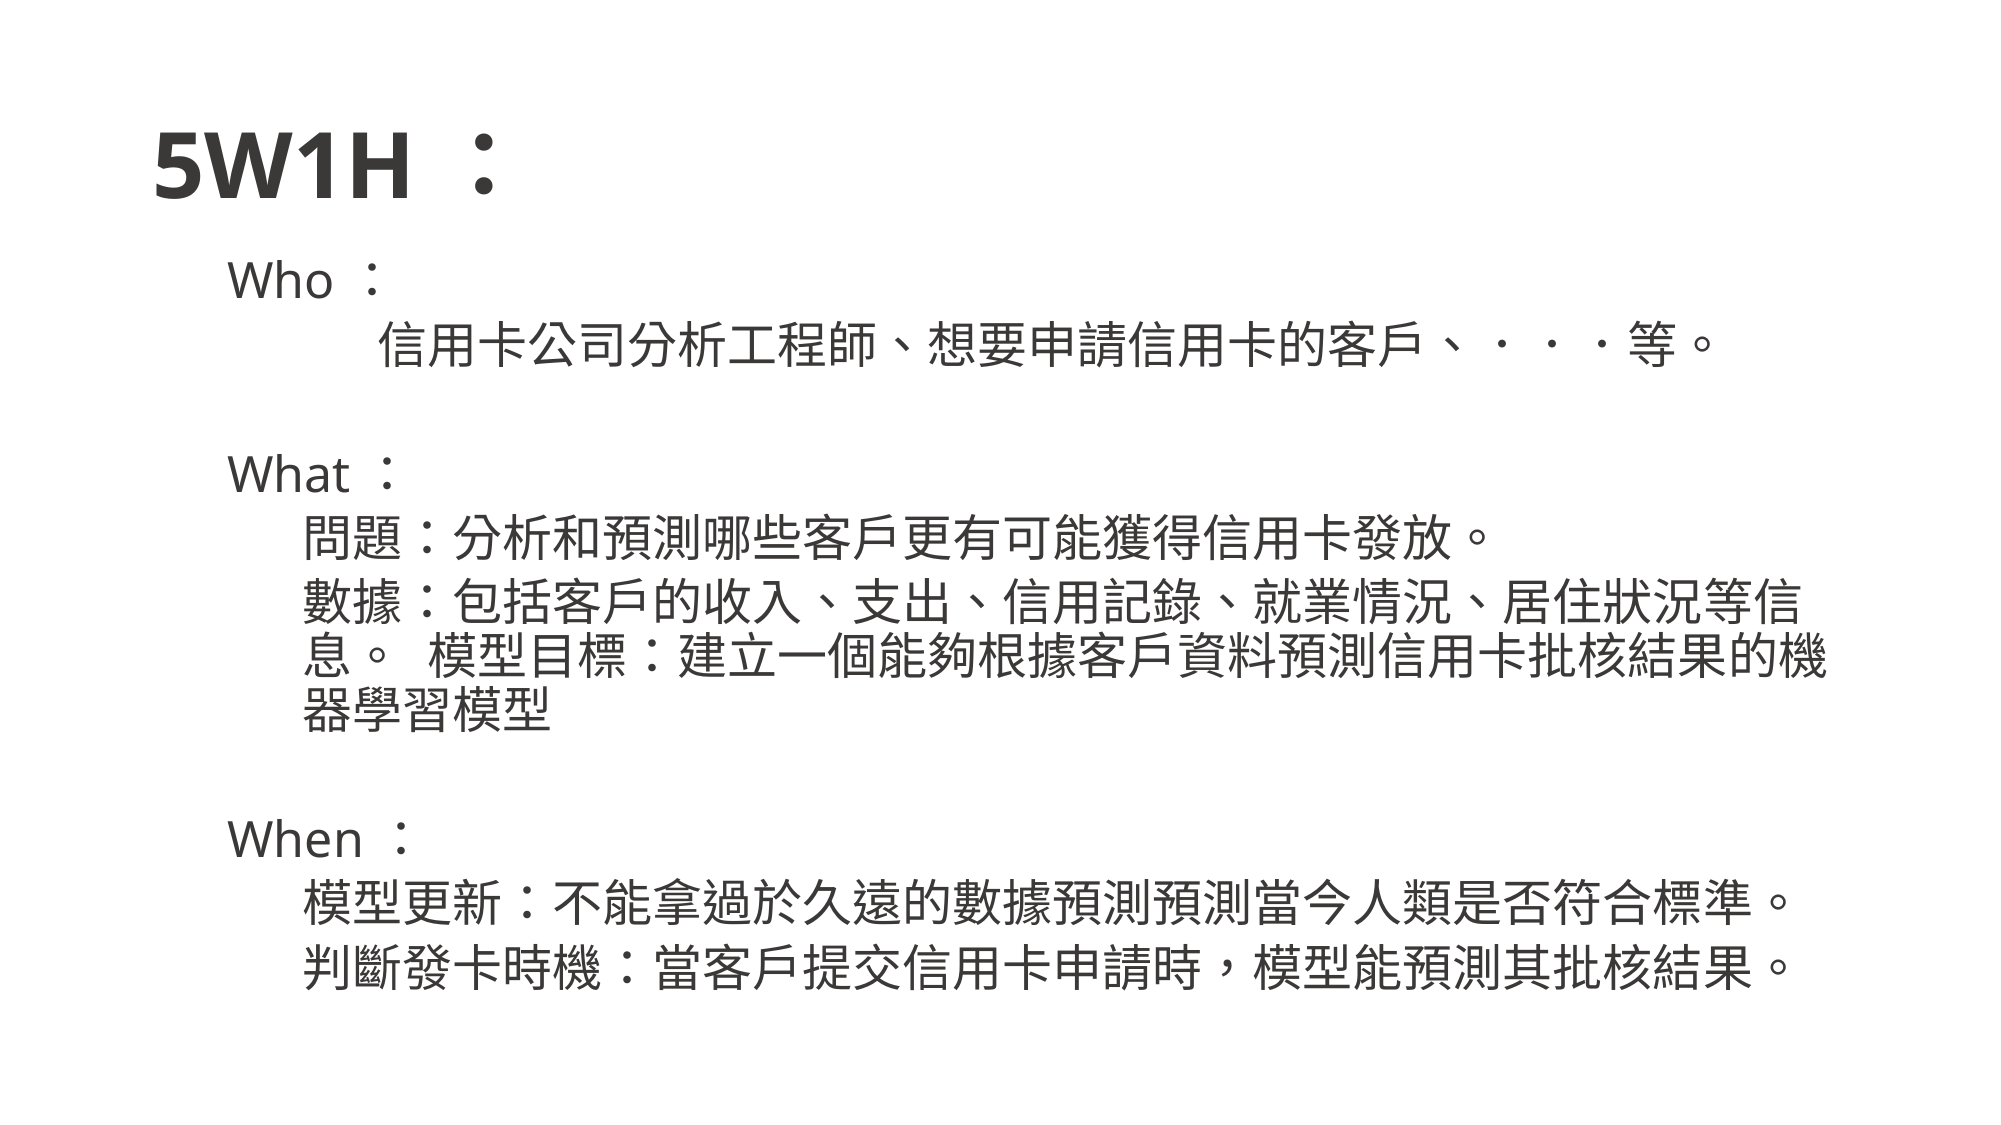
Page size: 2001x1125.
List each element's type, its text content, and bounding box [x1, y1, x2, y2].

list Who： 信用卡公司分析工程師、想要申請信用卡的客戶、．．．等。 What： 問題：分析和預測哪些客戶更有可能獲得信用卡發放。 數據：包括客戶的收入、支出、信用記錄、就業情況、居住狀況等信息。 模型目標：建立一個能夠根據客戶資料預測信用卡批核結果的機器學習模型 When： 模型更新：不能拿過於久遠的數據預測預測當今人類是否符合標準。 判斷發卡時機：當客戶提交信用卡申請時，模型能預測其批核結果。 [137, 248, 1863, 1020]
title 5W1H： [137, 59, 1863, 248]
